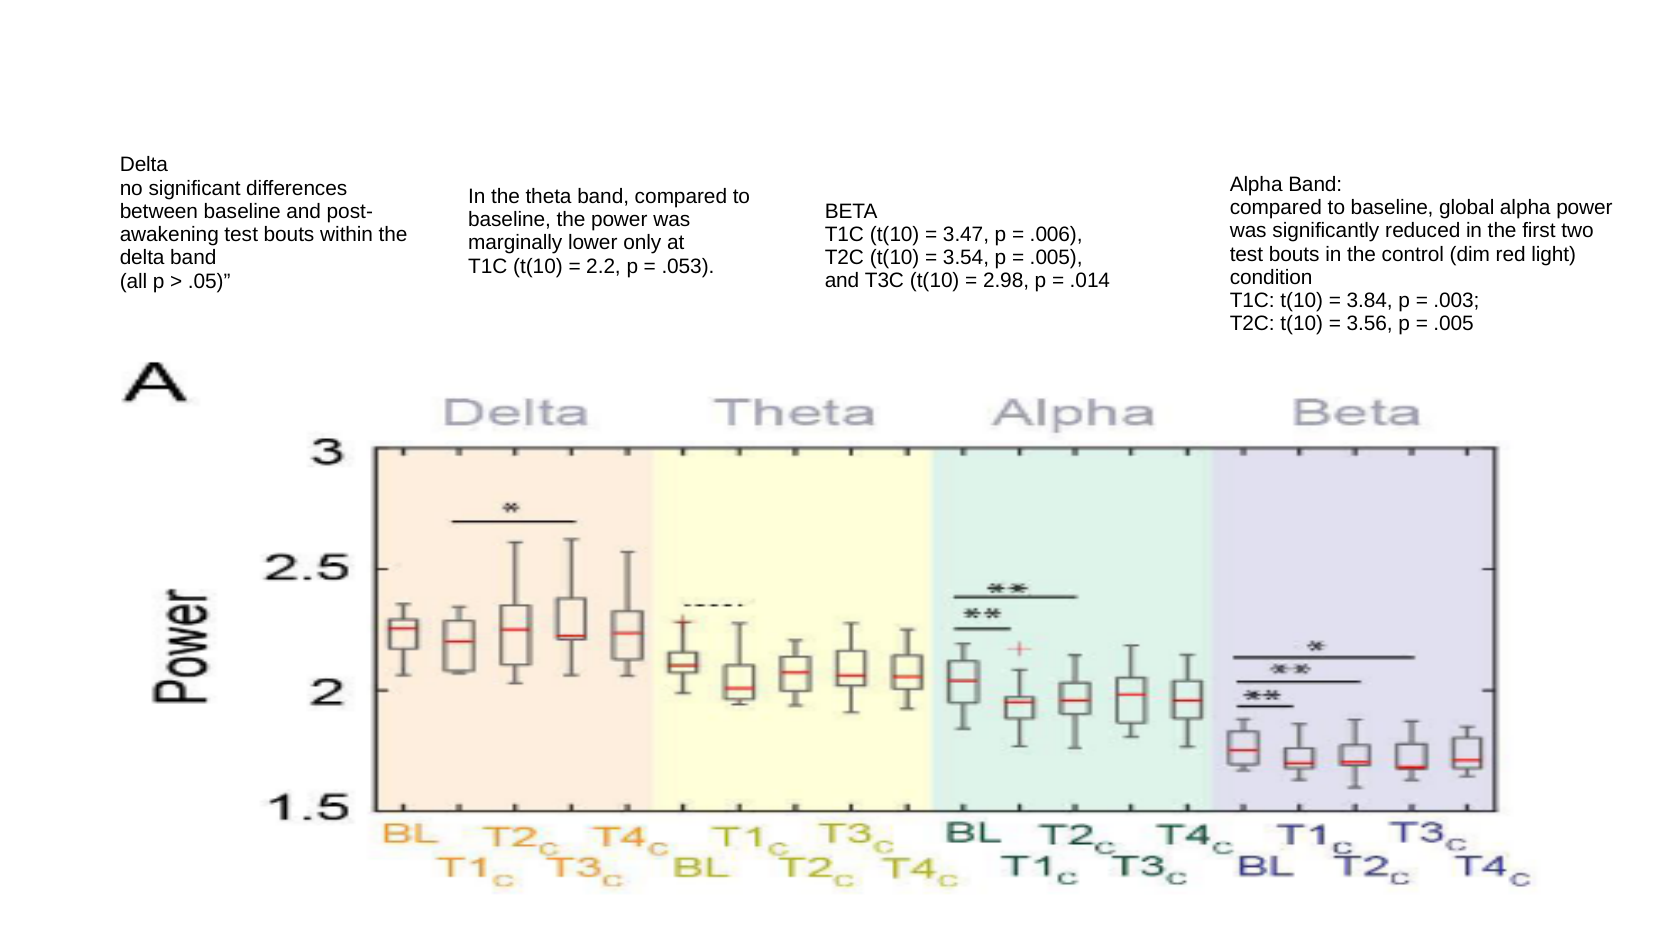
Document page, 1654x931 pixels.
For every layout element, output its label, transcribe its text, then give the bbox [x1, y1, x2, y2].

text_box In the theta band, compared to baseline, the power was marginally lower only at T1C (t(10) = 2.2, p = .053). [453, 177, 781, 286]
picture [120, 360, 1561, 901]
text_box Alpha Band: compared to baseline, global alpha power was significantly reduced in the first two test bouts in the control (dim red light) condition T1C: t(10) = 3.84, p = .003; T2C: t(10) = 3.56, p = .005 [1215, 165, 1636, 343]
text_box Delta no significant differences between baseline and post-awakening test bouts within the delta band (all p > .05)” [105, 145, 436, 301]
text_box BETA T1C (t(10) = 3.47, p = .006), T2C (t(10) = 3.54, p = .005), and T3C (t(10) = 2.98, p = .014 [810, 192, 1141, 301]
